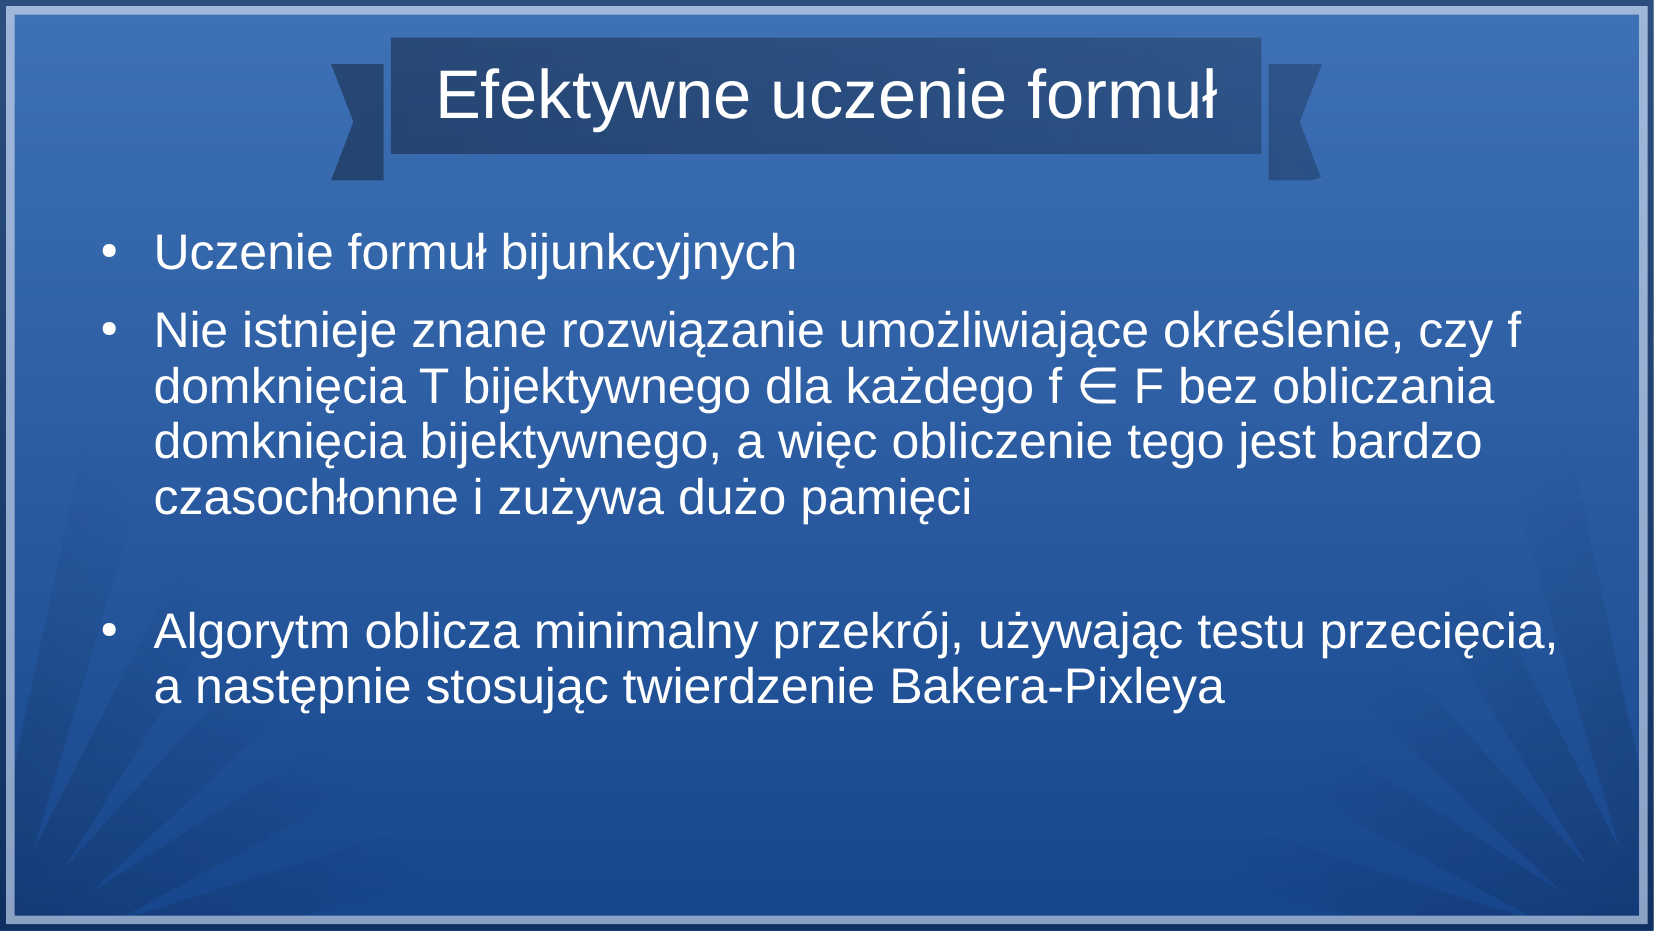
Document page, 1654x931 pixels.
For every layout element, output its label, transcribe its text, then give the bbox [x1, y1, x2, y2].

title Efektywne uczenie formuł [389, 35, 1264, 154]
list Uczenie formuł bijunkcyjnych Nie istnieje znane rozwiązanie umożliwiające określenie, czy f domknięcia T bijektywnego dla każdego f ∈ F bez obliczania domknięcia bijektywnego, a więc obliczenie tego jest bardzo czasochłonne i zużywa dużo pamięci Algorytm oblicza minimalny przekrój, używając testu przecięcia, a następnie stosując twierdzenie Bakera-Pixleya [82, 224, 1571, 848]
